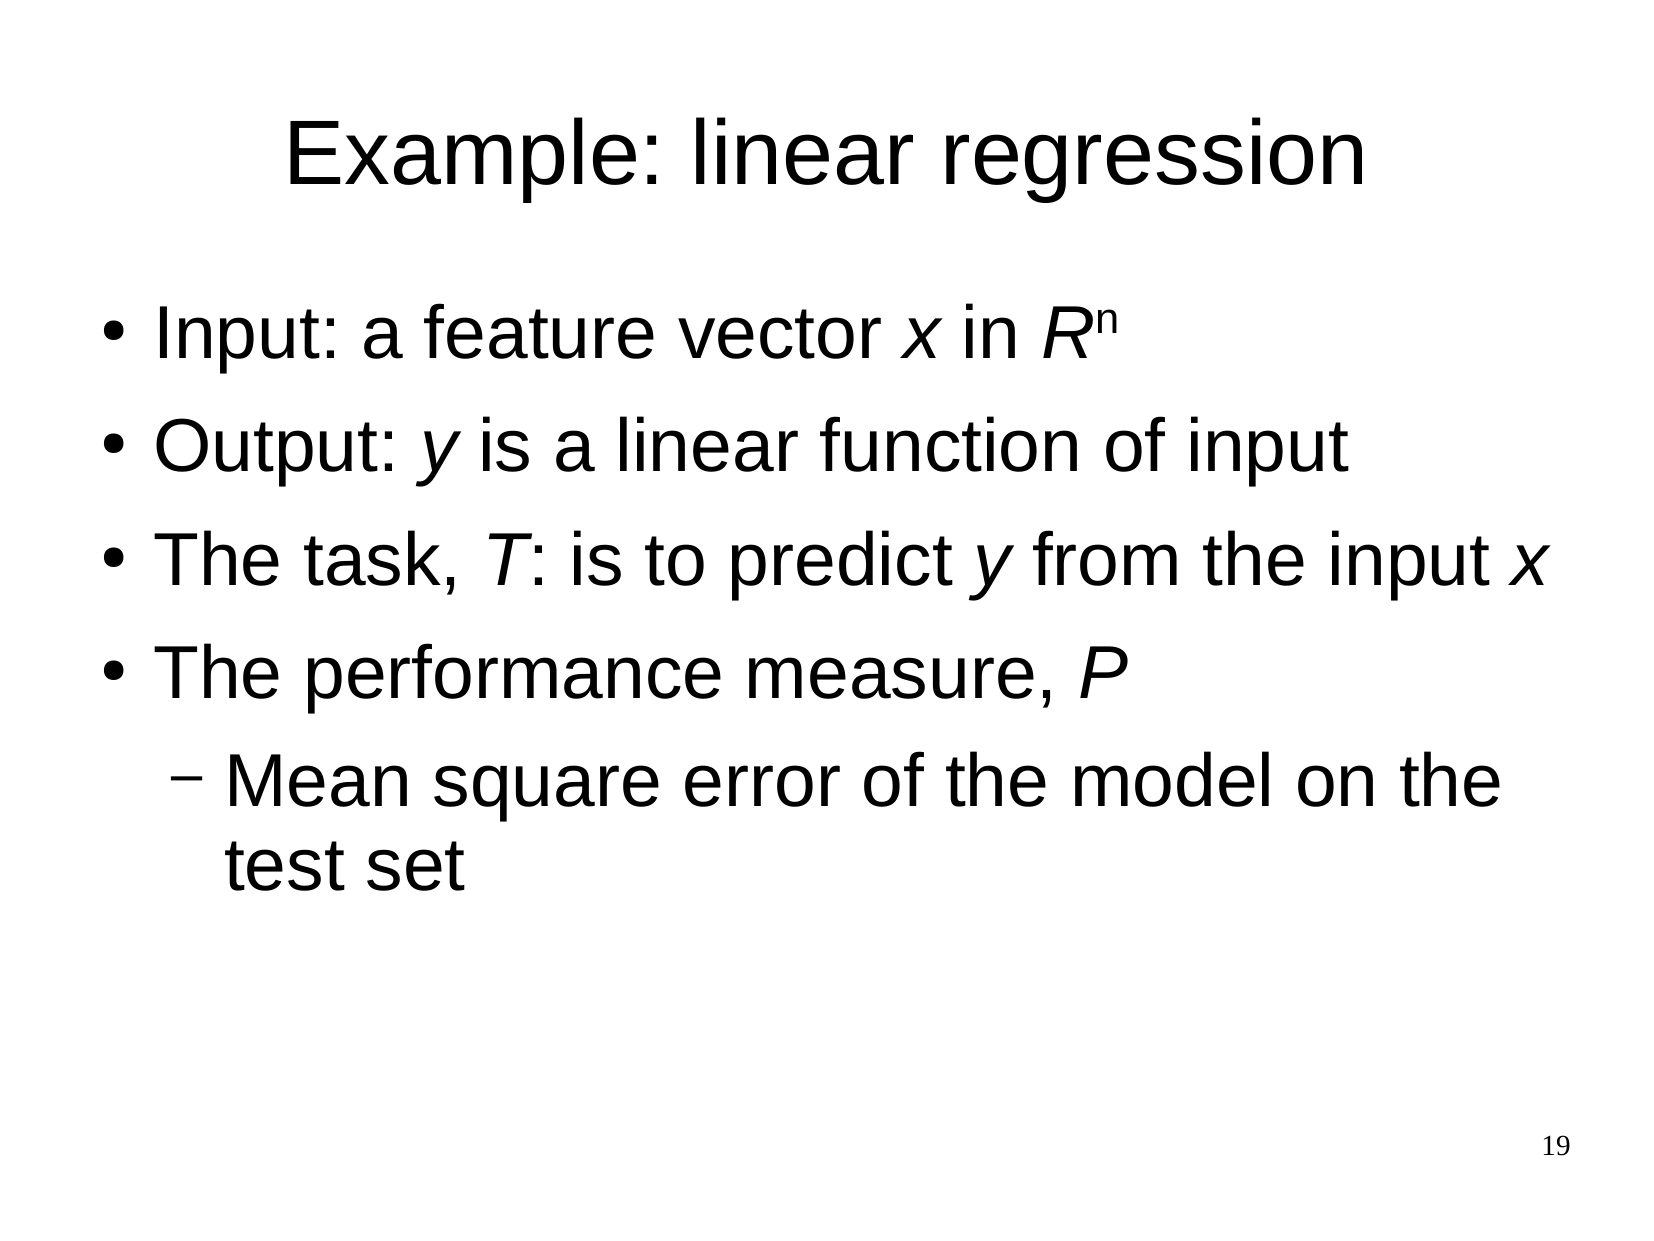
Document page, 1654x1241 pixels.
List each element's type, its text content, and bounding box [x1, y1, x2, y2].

title Example: linear regression [82, 49, 1571, 257]
list Input: a feature vector x in Rn Output: y is a linear function of input The task, T: is to predict y from the input x The performance measure, P Mean square error of the model on the test set [82, 290, 1571, 1010]
